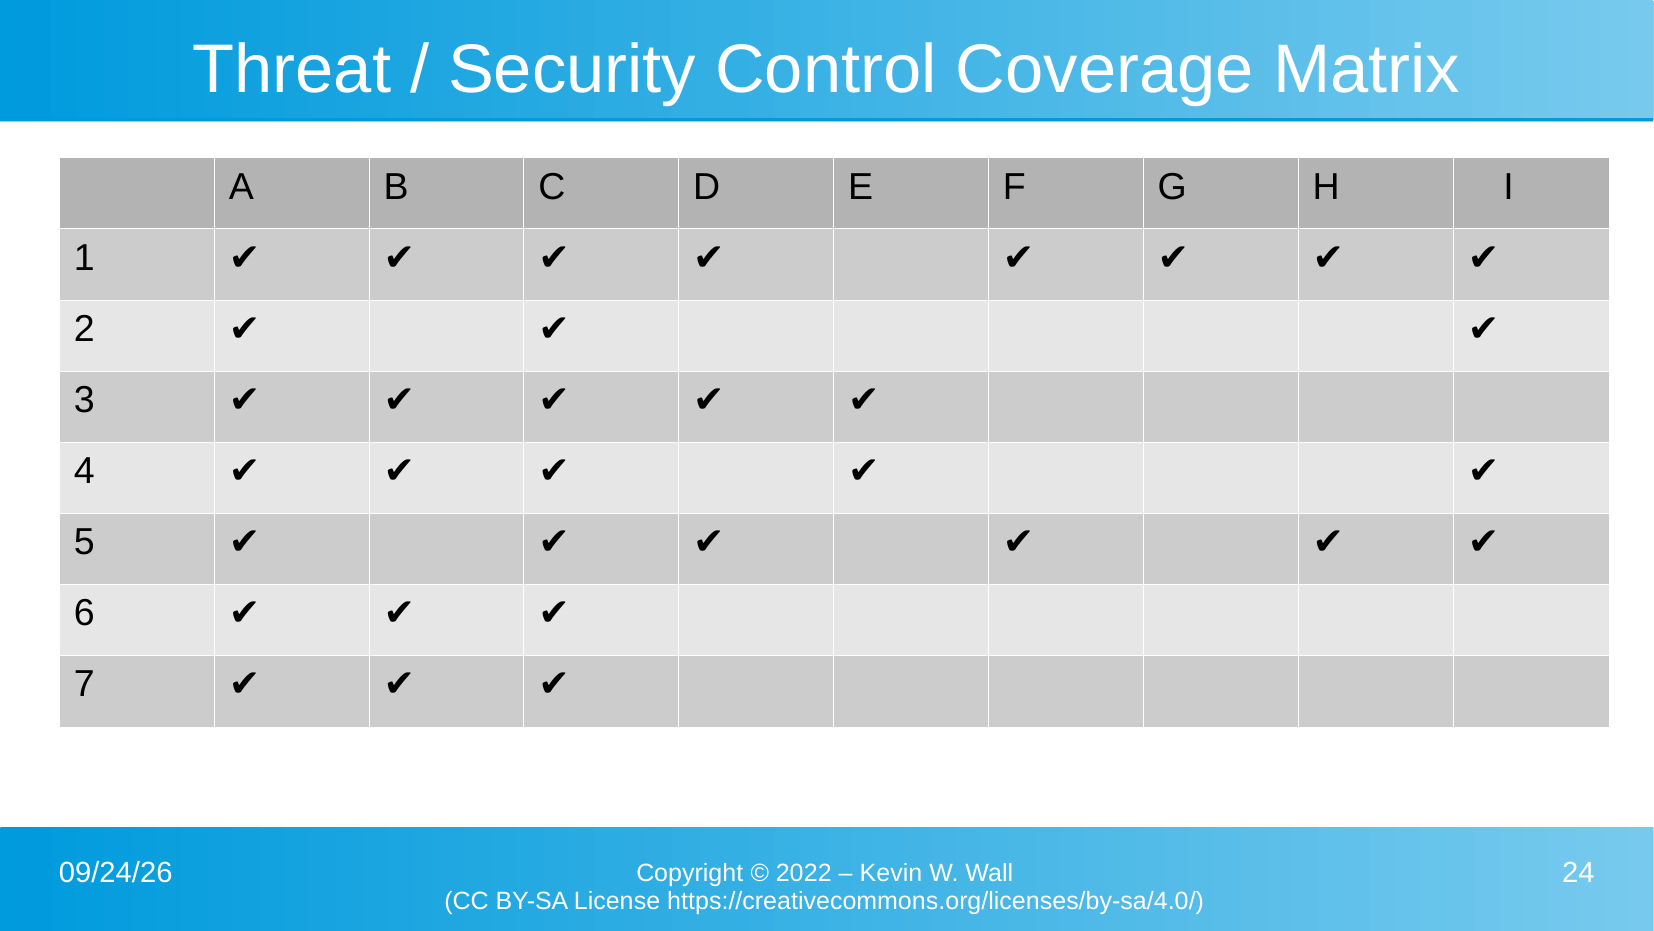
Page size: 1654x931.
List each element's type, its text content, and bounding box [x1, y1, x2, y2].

table_cell ✔️ [834, 443, 988, 513]
table_header B [370, 158, 523, 228]
table_cell [1144, 301, 1298, 371]
table_cell ✔️ [524, 656, 678, 727]
title Threat / Security Control Coverage Matrix [59, 29, 1595, 108]
table_cell ✔️ [1144, 229, 1298, 300]
table_cell [989, 443, 1143, 513]
table_cell [679, 301, 833, 371]
table_cell 2 [60, 301, 214, 371]
table_cell [679, 656, 833, 727]
table_cell 7 [60, 656, 214, 727]
table_cell ✔️ [1299, 229, 1453, 300]
table_cell ✔️ [679, 372, 833, 442]
table_cell ✔️ [215, 514, 369, 584]
table_header D [679, 158, 833, 228]
table_cell [989, 372, 1143, 442]
table_cell [834, 301, 988, 371]
table_cell ✔️ [215, 301, 369, 371]
table_cell ✔️ [524, 585, 678, 655]
table_cell 3 [60, 372, 214, 442]
table_header I [1454, 158, 1609, 228]
table_cell ✔️ [1299, 514, 1453, 584]
table_cell [989, 656, 1143, 727]
table_cell ✔️ [215, 372, 369, 442]
table_cell ✔️ [1454, 229, 1609, 300]
table_cell ✔️ [989, 229, 1143, 300]
table_cell [1144, 585, 1298, 655]
table_cell ✔️ [524, 443, 678, 513]
table_cell ✔️ [679, 514, 833, 584]
table_cell ✔️ [1454, 301, 1609, 371]
table_cell ✔️ [215, 443, 369, 513]
table_cell ✔️ [834, 372, 988, 442]
table_cell [679, 443, 833, 513]
table_cell [989, 585, 1143, 655]
table_cell ✔️ [679, 229, 833, 300]
table_cell [1299, 656, 1453, 727]
table_cell [1454, 372, 1609, 442]
table_cell ✔️ [215, 656, 369, 727]
table_cell [834, 585, 988, 655]
table_cell ✔️ [370, 372, 523, 442]
table_cell [1144, 372, 1298, 442]
table_cell [1299, 372, 1453, 442]
table_header [60, 158, 214, 228]
table_cell ✔️ [370, 443, 523, 513]
table_cell ✔️ [215, 585, 369, 655]
table_cell ✔️ [370, 229, 523, 300]
table_cell [989, 301, 1143, 371]
table_header G [1144, 158, 1298, 228]
table_cell ✔️ [370, 656, 523, 727]
table_cell [1299, 301, 1453, 371]
table_header E [834, 158, 988, 228]
table_cell ✔️ [1454, 443, 1609, 513]
table_cell ✔️ [370, 585, 523, 655]
table_cell ✔️ [1454, 514, 1609, 584]
table_cell [834, 229, 988, 300]
table_cell [370, 514, 523, 584]
table_cell ✔️ [524, 514, 678, 584]
table_cell [1454, 656, 1609, 727]
table_cell [1454, 585, 1609, 655]
table_cell ✔️ [524, 372, 678, 442]
table_cell ✔️ [524, 229, 678, 300]
table_cell ✔️ [215, 229, 369, 300]
table_header F [989, 158, 1143, 228]
table_cell [679, 585, 833, 655]
table_cell [834, 514, 988, 584]
table_cell 4 [60, 443, 214, 513]
table_cell [834, 656, 988, 727]
table_cell 6 [60, 585, 214, 655]
table_cell [1299, 585, 1453, 655]
table_cell [1144, 656, 1298, 727]
table_cell [1299, 443, 1453, 513]
table_cell [1144, 514, 1298, 584]
table_cell ✔️ [524, 301, 678, 371]
table_header A [215, 158, 369, 228]
table_cell [370, 301, 523, 371]
table_header C [524, 158, 678, 228]
table_header H [1299, 158, 1453, 228]
table_cell [1144, 443, 1298, 513]
table_cell 5 [60, 514, 214, 584]
table_cell ✔️ [989, 514, 1143, 584]
table_cell 1 [60, 229, 214, 300]
